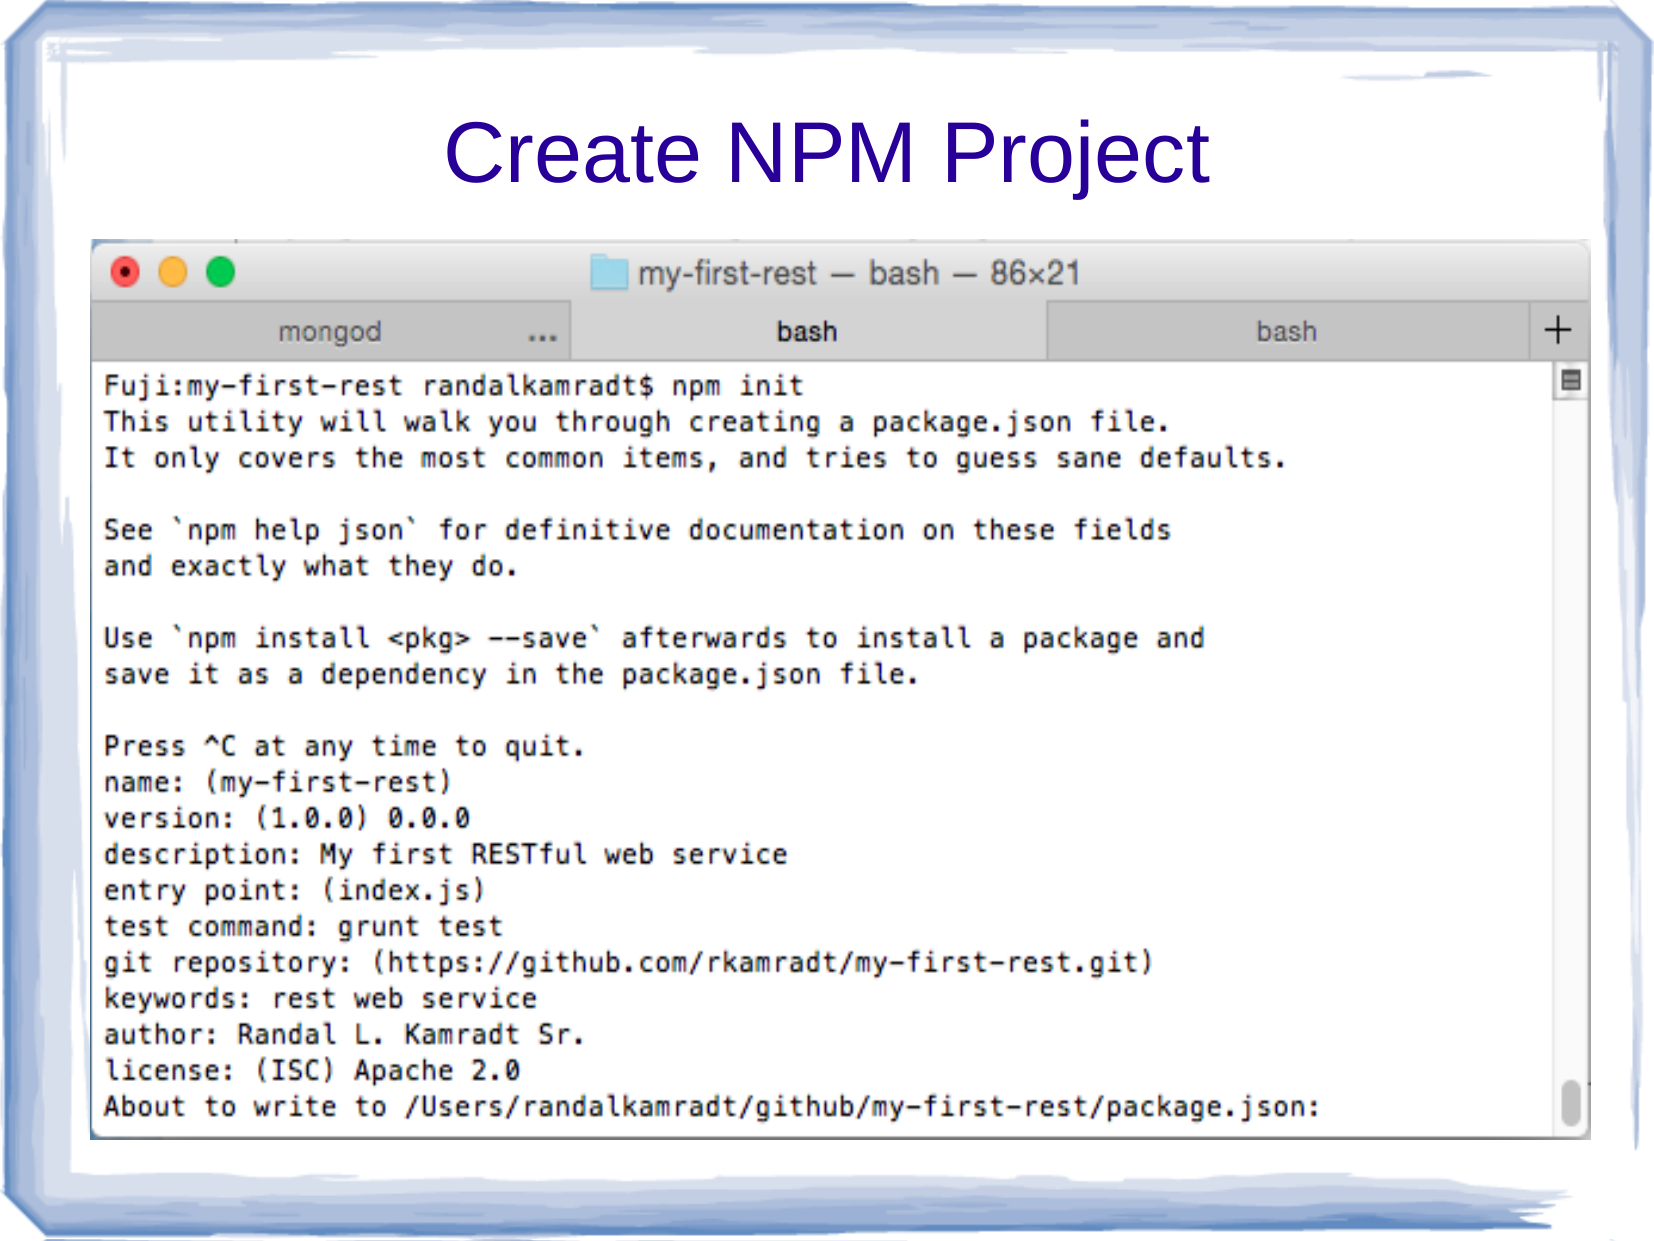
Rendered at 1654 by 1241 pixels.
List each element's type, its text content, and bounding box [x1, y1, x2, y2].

picture [0, 0, 1654, 1241]
title Create NPM Project [82, 49, 1571, 257]
